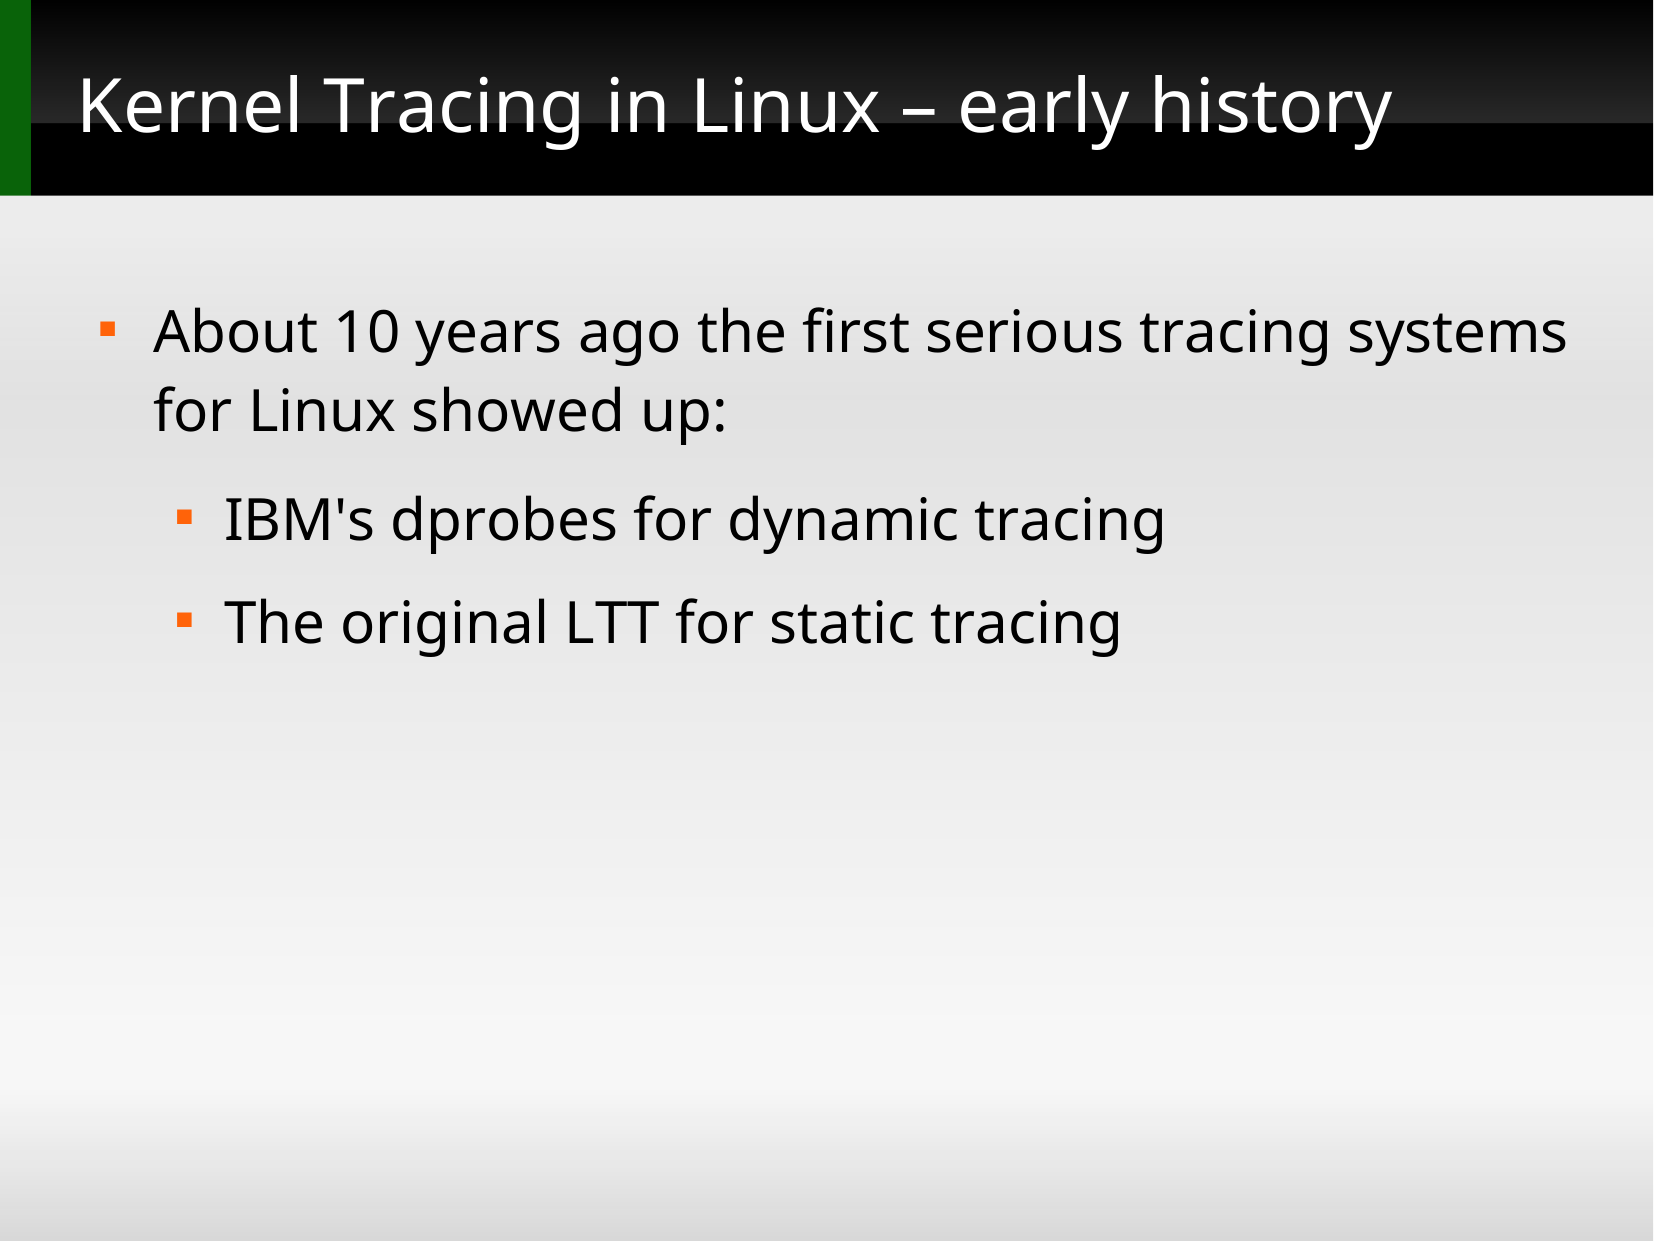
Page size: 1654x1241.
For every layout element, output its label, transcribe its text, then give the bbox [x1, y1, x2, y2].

title Kernel Tracing in Linux – early history [76, 0, 1565, 208]
list About 10 years ago the first serious tracing systems for Linux showed up: IBM's dprobes for dynamic tracing The original LTT for static tracing [82, 290, 1571, 1095]
picture [0, 0, 1654, 1241]
